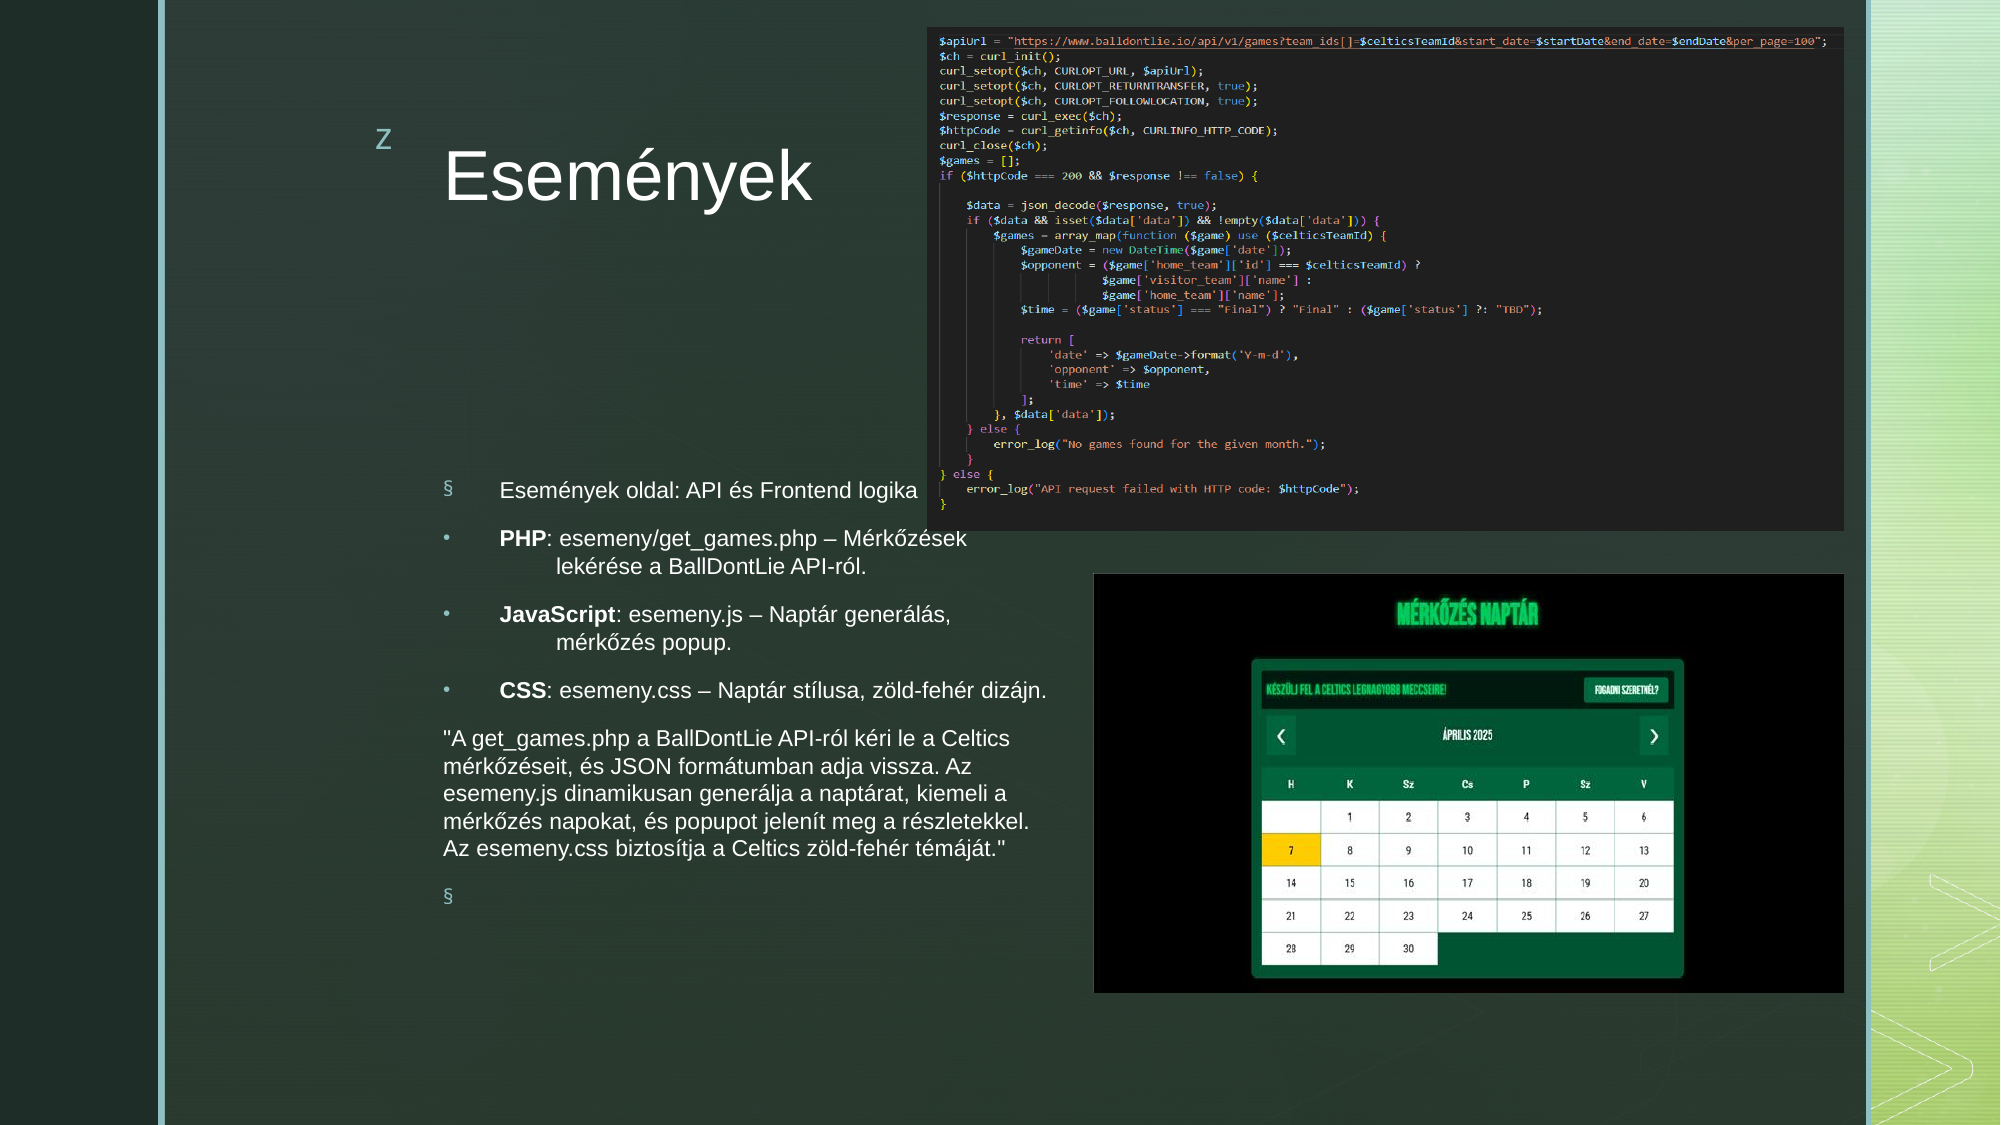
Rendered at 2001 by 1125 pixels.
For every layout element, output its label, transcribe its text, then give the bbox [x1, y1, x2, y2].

list Események oldal: API és Frontend logika PHP: esemeny/get_games.php – Mérkőzések lekérése a BallDontLie API-ról. JavaScript: esemeny.js – Naptár generálás, mérkőzés popup. CSS: esemeny.css – Naptár stílusa, zöld-fehér dizájn. "A get_games.php a BallDontLie API-ról kéri le a Celtics mérkőzéseit, és JSON formátumban adja vissza. Az esemeny.js dinamikusan generálja a naptárat, kiemeli a mérkőzés napokat, és popupot jelenít meg a részletekkel. Az esemeny.css biztosítja a Celtics zöld-fehér témáját." [428, 467, 1067, 972]
picture [927, 27, 1844, 532]
picture [1093, 573, 1844, 993]
title Események [428, 132, 927, 310]
